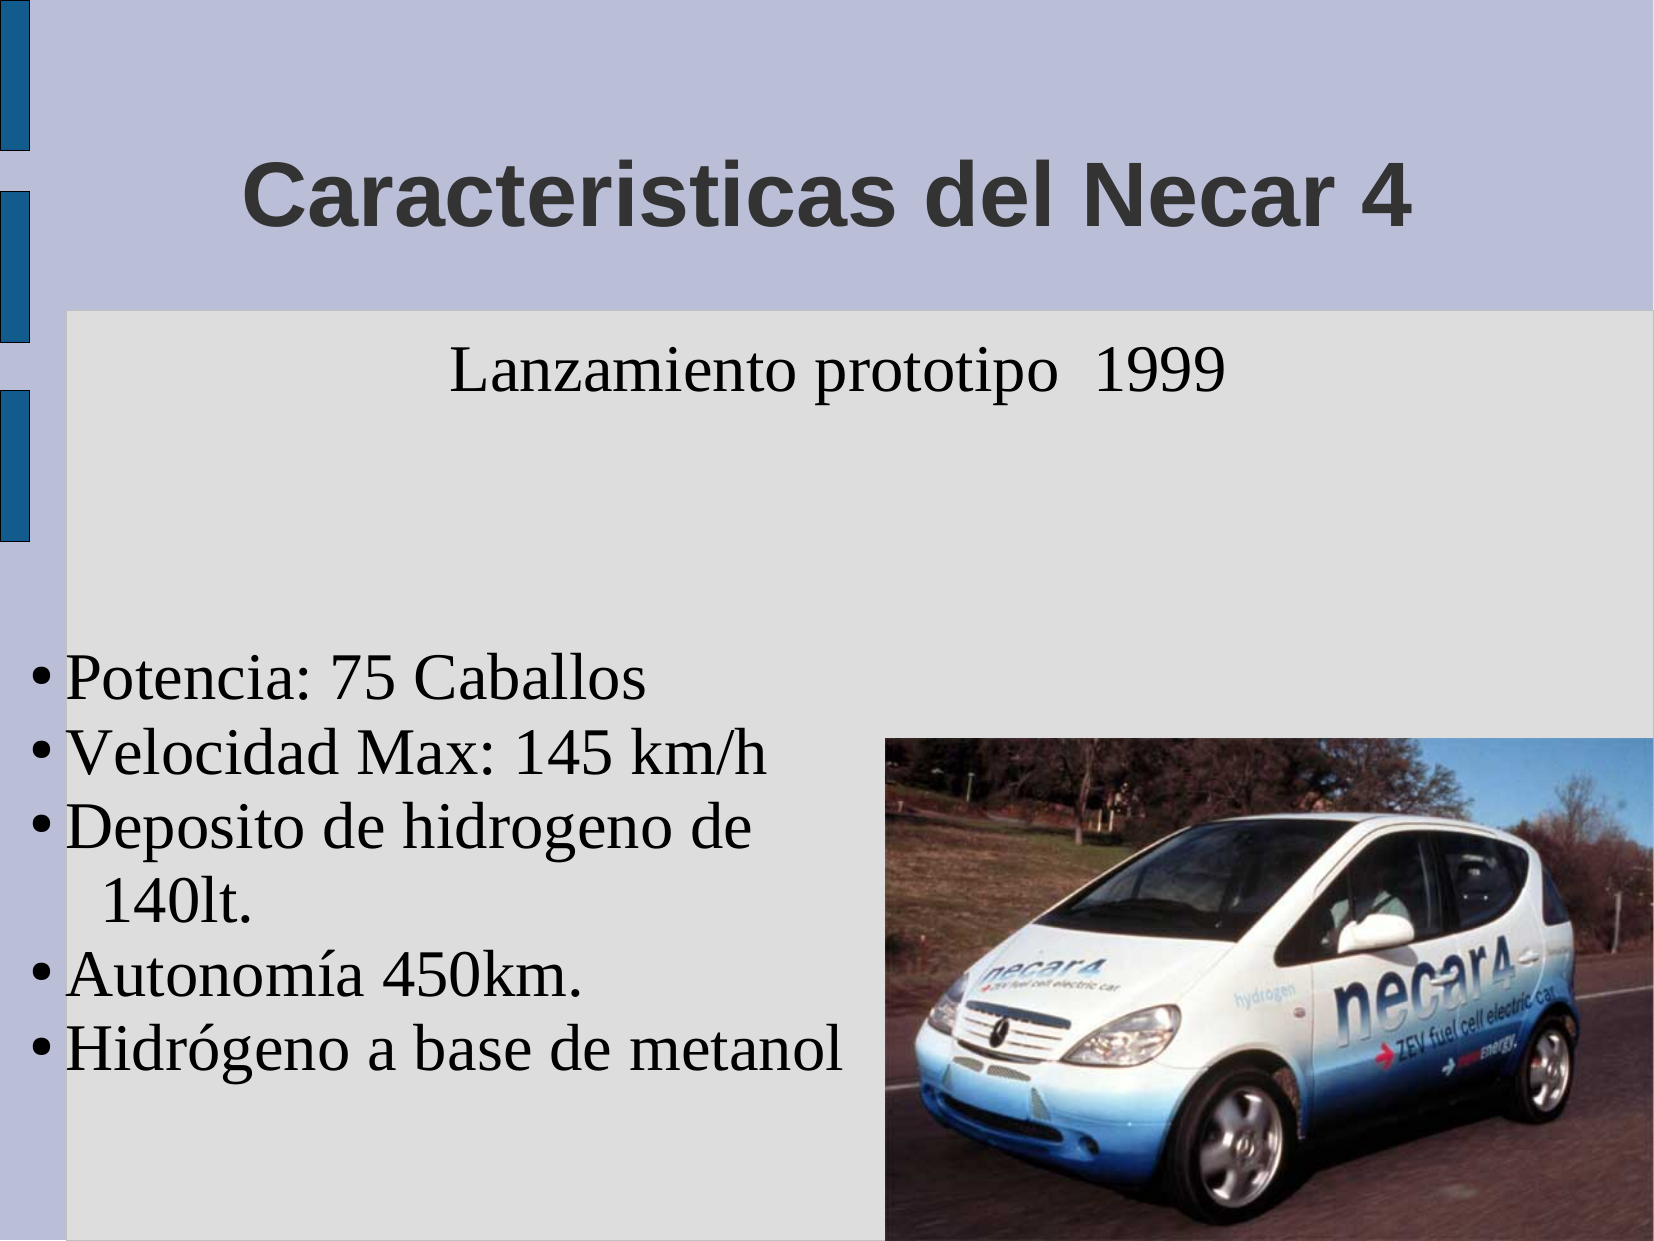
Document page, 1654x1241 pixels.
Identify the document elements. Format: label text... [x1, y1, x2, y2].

text_box Potencia: 75 Caballos Velocidad Max: 145 km/h Deposito de hidrogeno de 140lt. Autonomía 450km. Hidrógeno a base de metanol [29, 478, 881, 1123]
text_box Lanzamiento prototipo 1999 [295, 295, 1383, 444]
title Caracteristicas del Necar 4 [121, 98, 1534, 291]
picture [885, 738, 1654, 1241]
